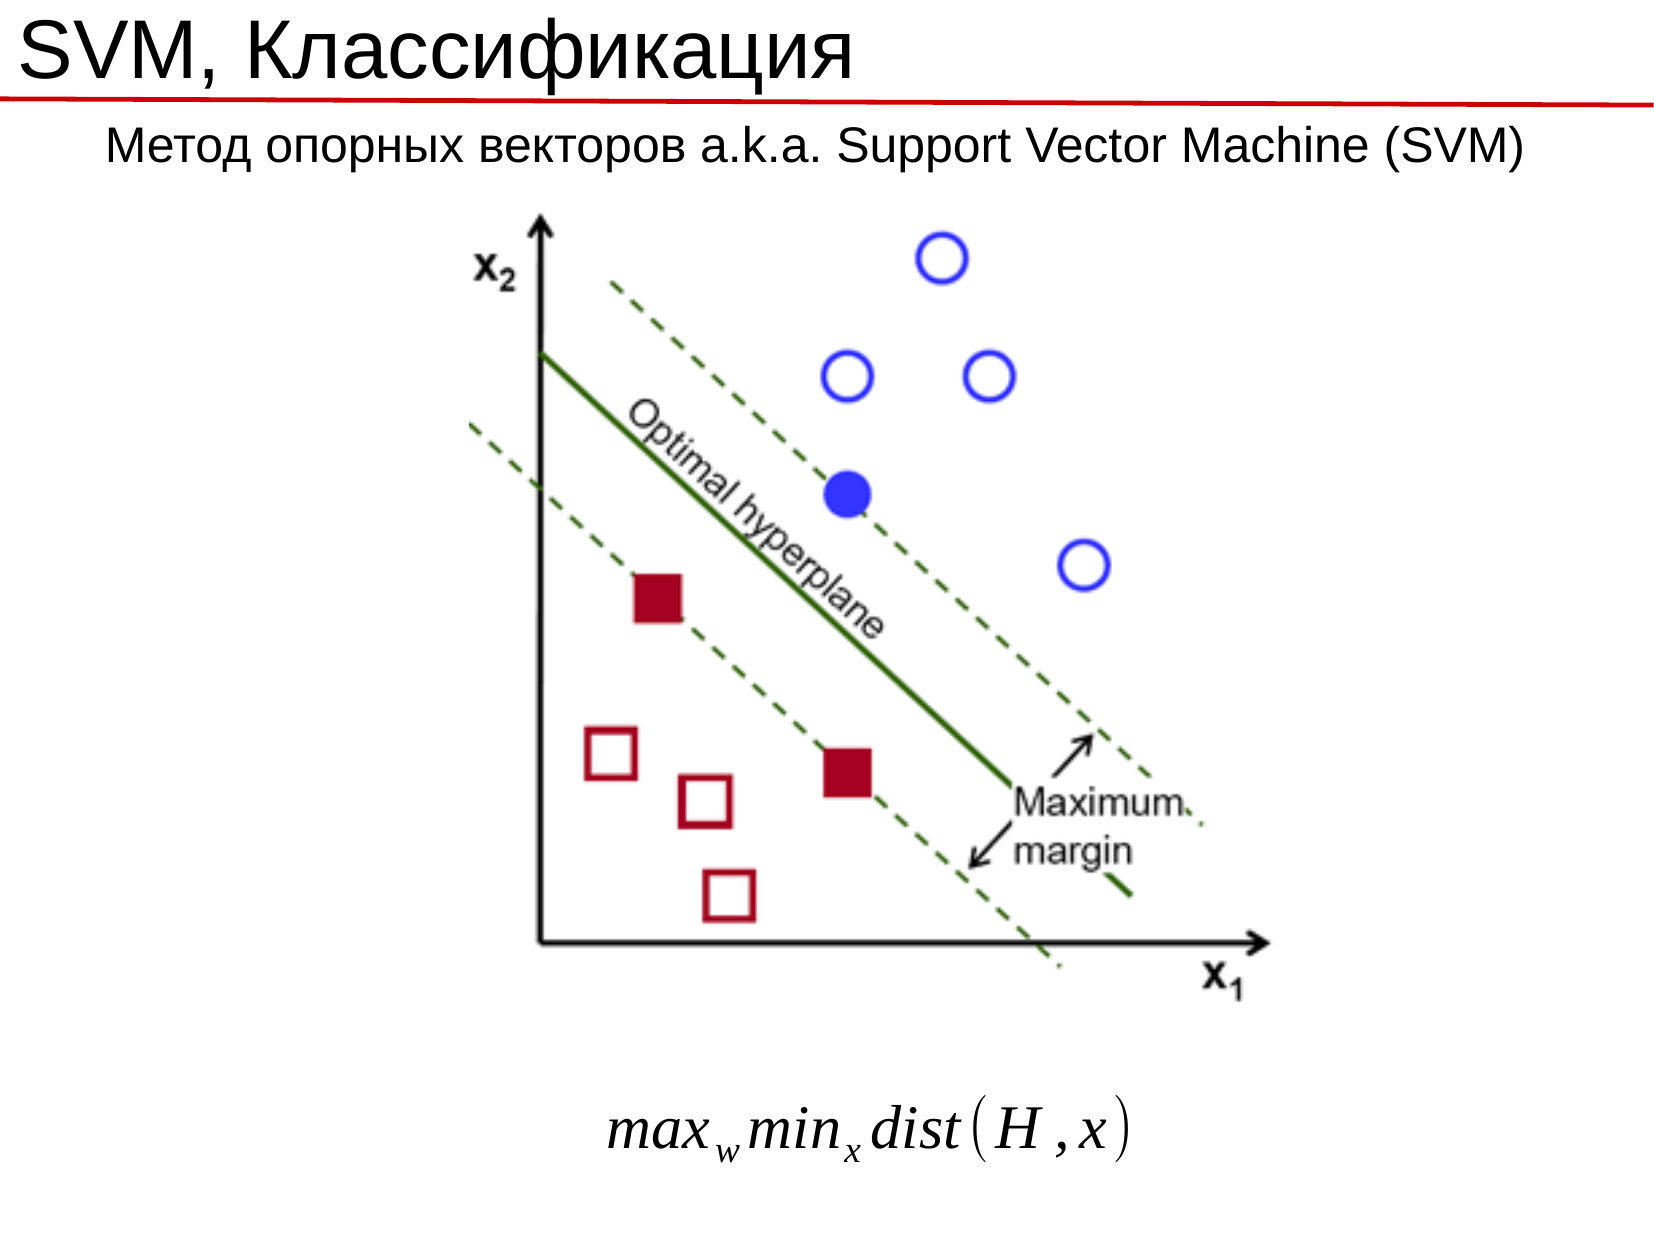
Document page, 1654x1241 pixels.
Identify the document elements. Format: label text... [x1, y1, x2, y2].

picture [469, 209, 1276, 1006]
title SVM, Классификация [17, 0, 1263, 99]
chart [600, 1090, 1140, 1171]
text_box Метод опорных векторов a.k.a. Support Vector Machine (SVM) [90, 109, 1654, 181]
